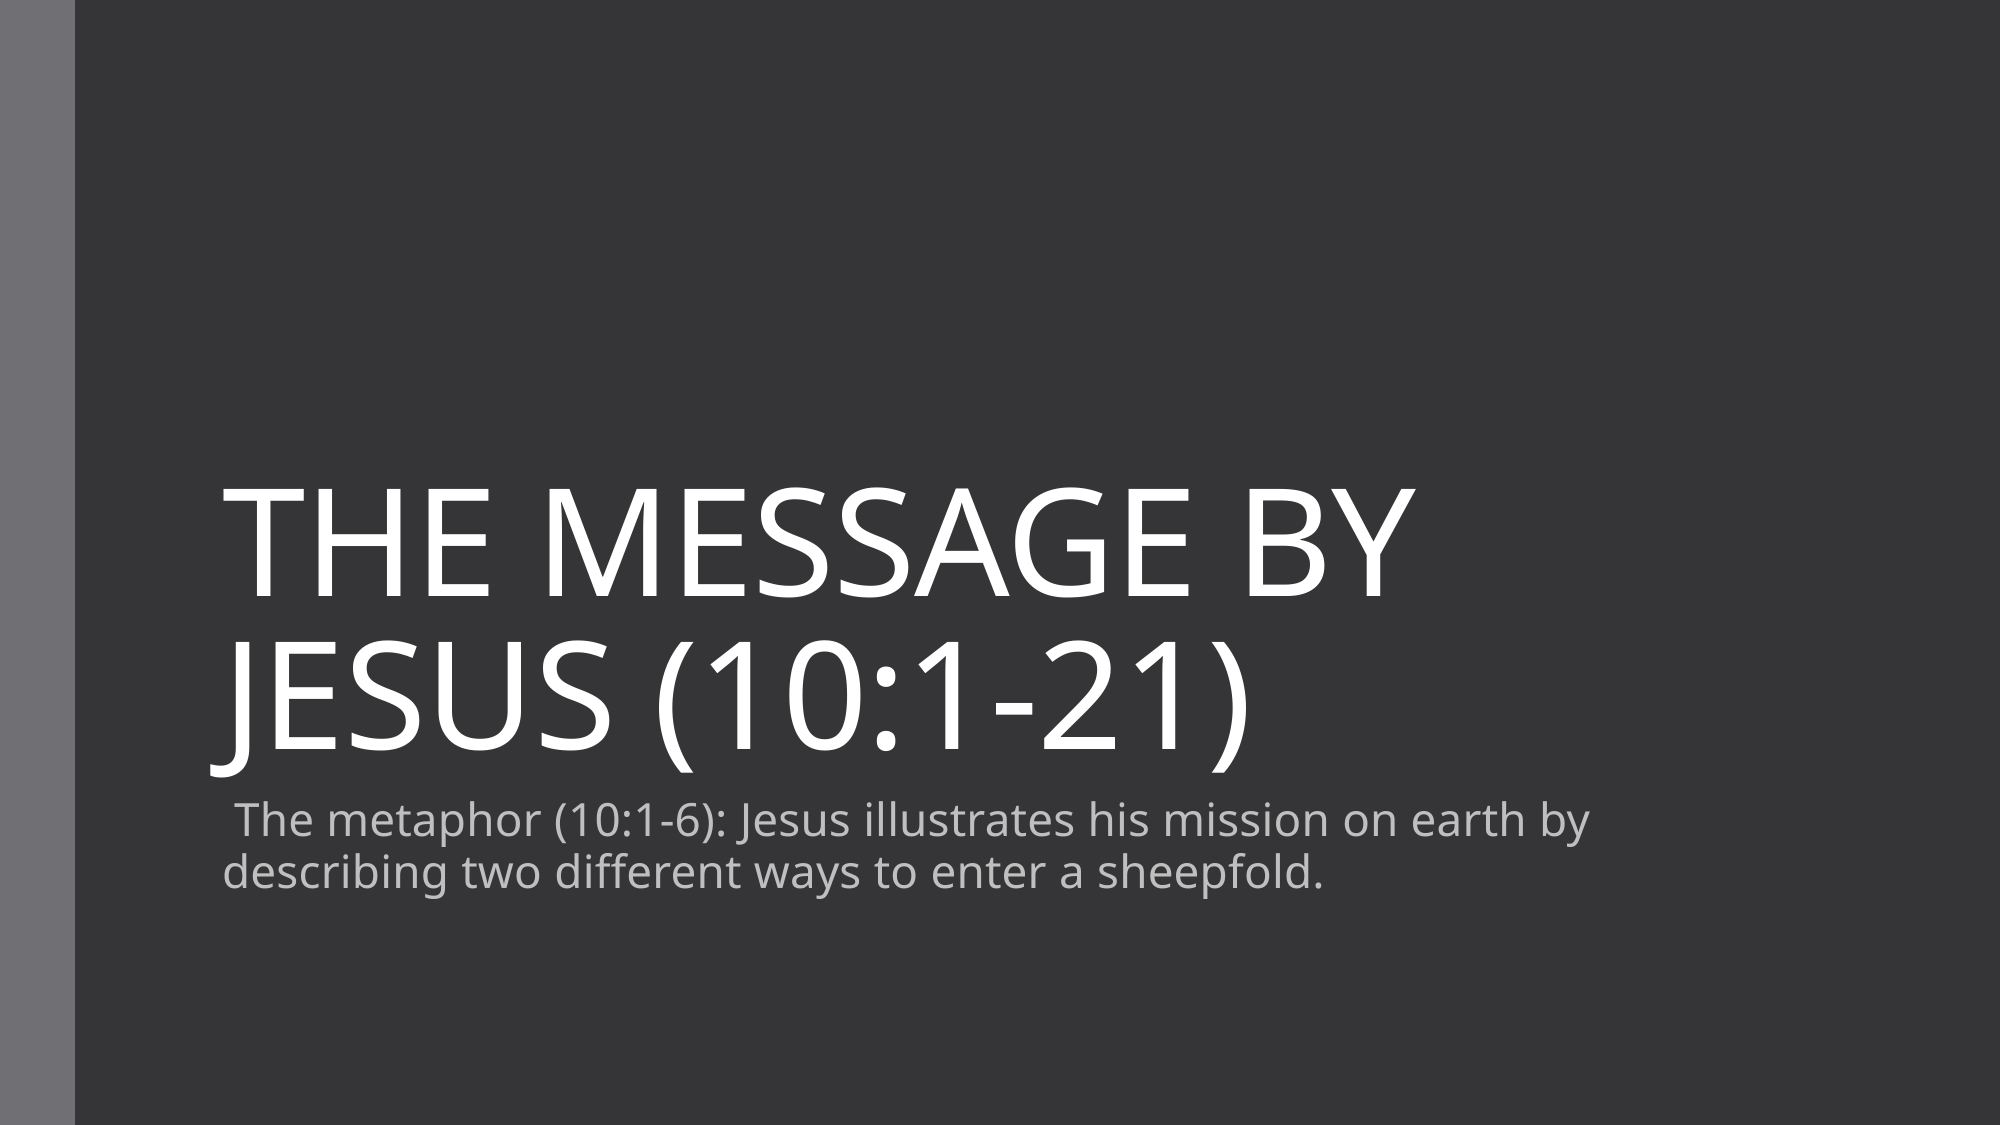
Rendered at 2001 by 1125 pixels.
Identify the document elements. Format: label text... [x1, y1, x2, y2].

title THE MESSAGE BY JESUS (10:1-21) [206, 124, 1752, 787]
subtitle The metaphor (10:1-6): Jesus illustrates his mission on earth by describing two different ways to enter a sheepfold. [206, 787, 1752, 1066]
